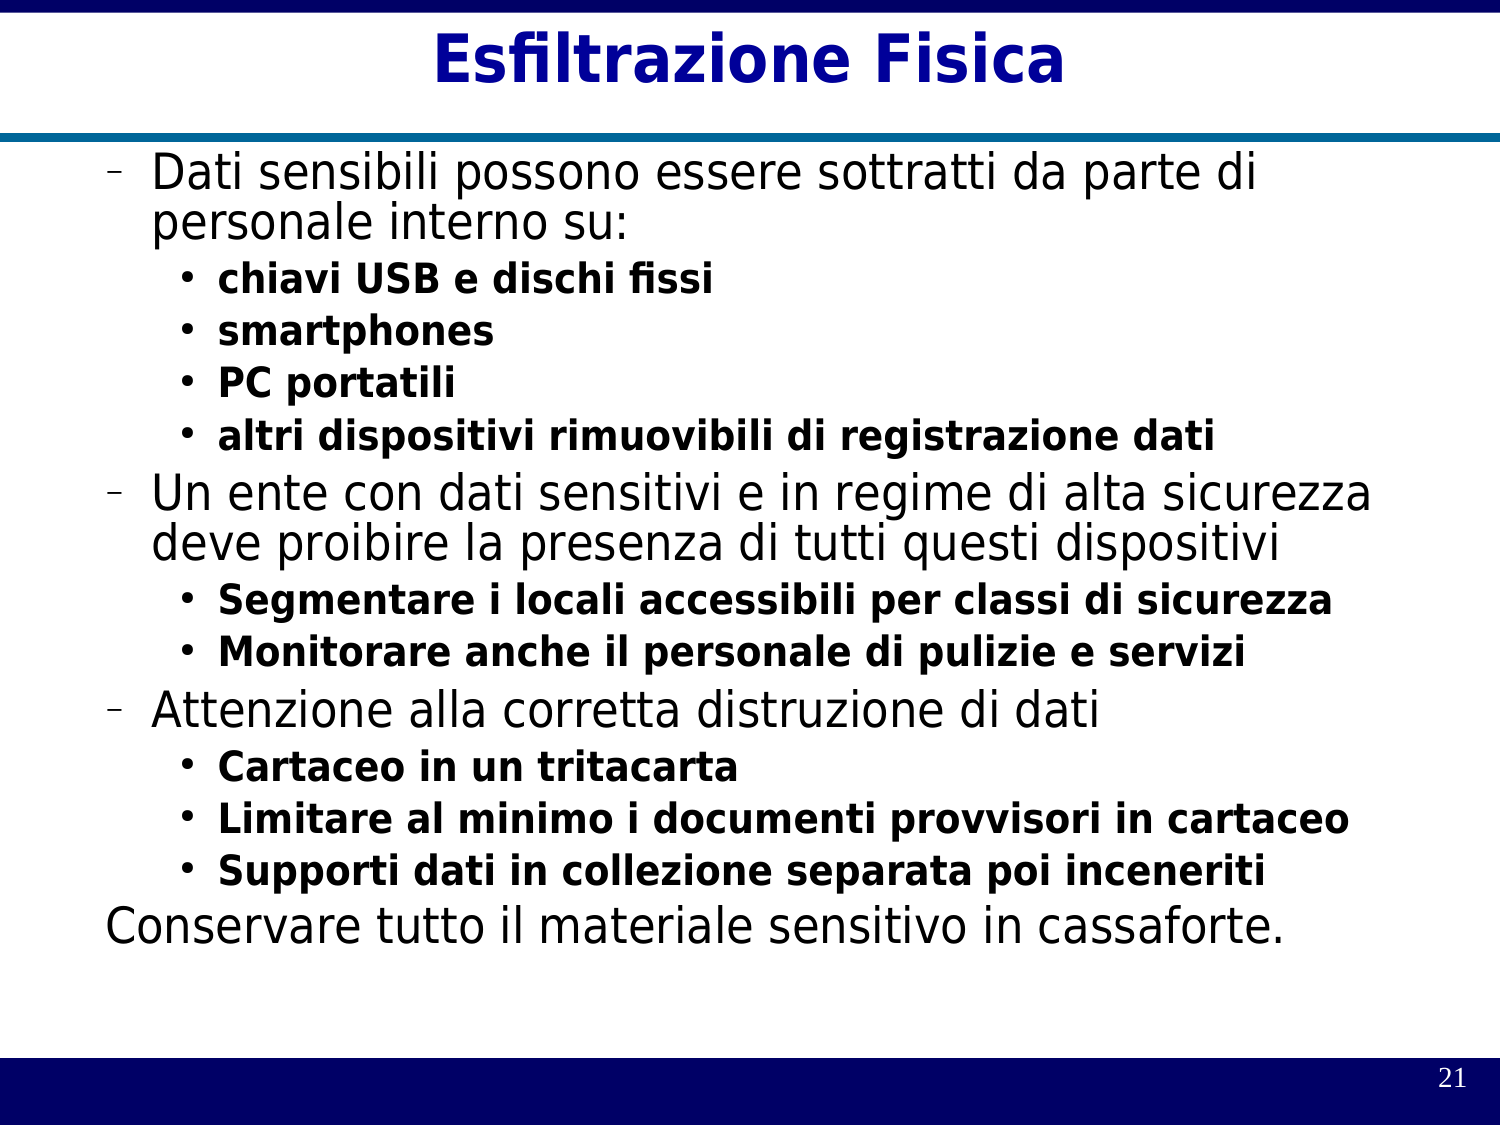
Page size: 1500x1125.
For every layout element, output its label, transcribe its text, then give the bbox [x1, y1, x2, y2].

list Dati sensibili possono essere sottratti da parte di personale interno su: chiavi USB e dischi fissi smartphones PC portatili altri dispositivi rimuovibili di registrazione dati Un ente con dati sensitivi e in regime di alta sicurezza deve proibire la presenza di tutti questi dispositivi Segmentare i locali accessibili per classi di sicurezza Monitorare anche il personale di pulizie e servizi Attenzione alla corretta distruzione di dati Cartaceo in un tritacarta Limitare al minimo i documenti provvisori in cartaceo Supporti dati in collezione separata poi inceneriti Conservare tutto il materiale sensitivo in cassaforte. [30, 149, 1471, 1021]
title Esfiltrazione Fisica [30, 0, 1471, 126]
